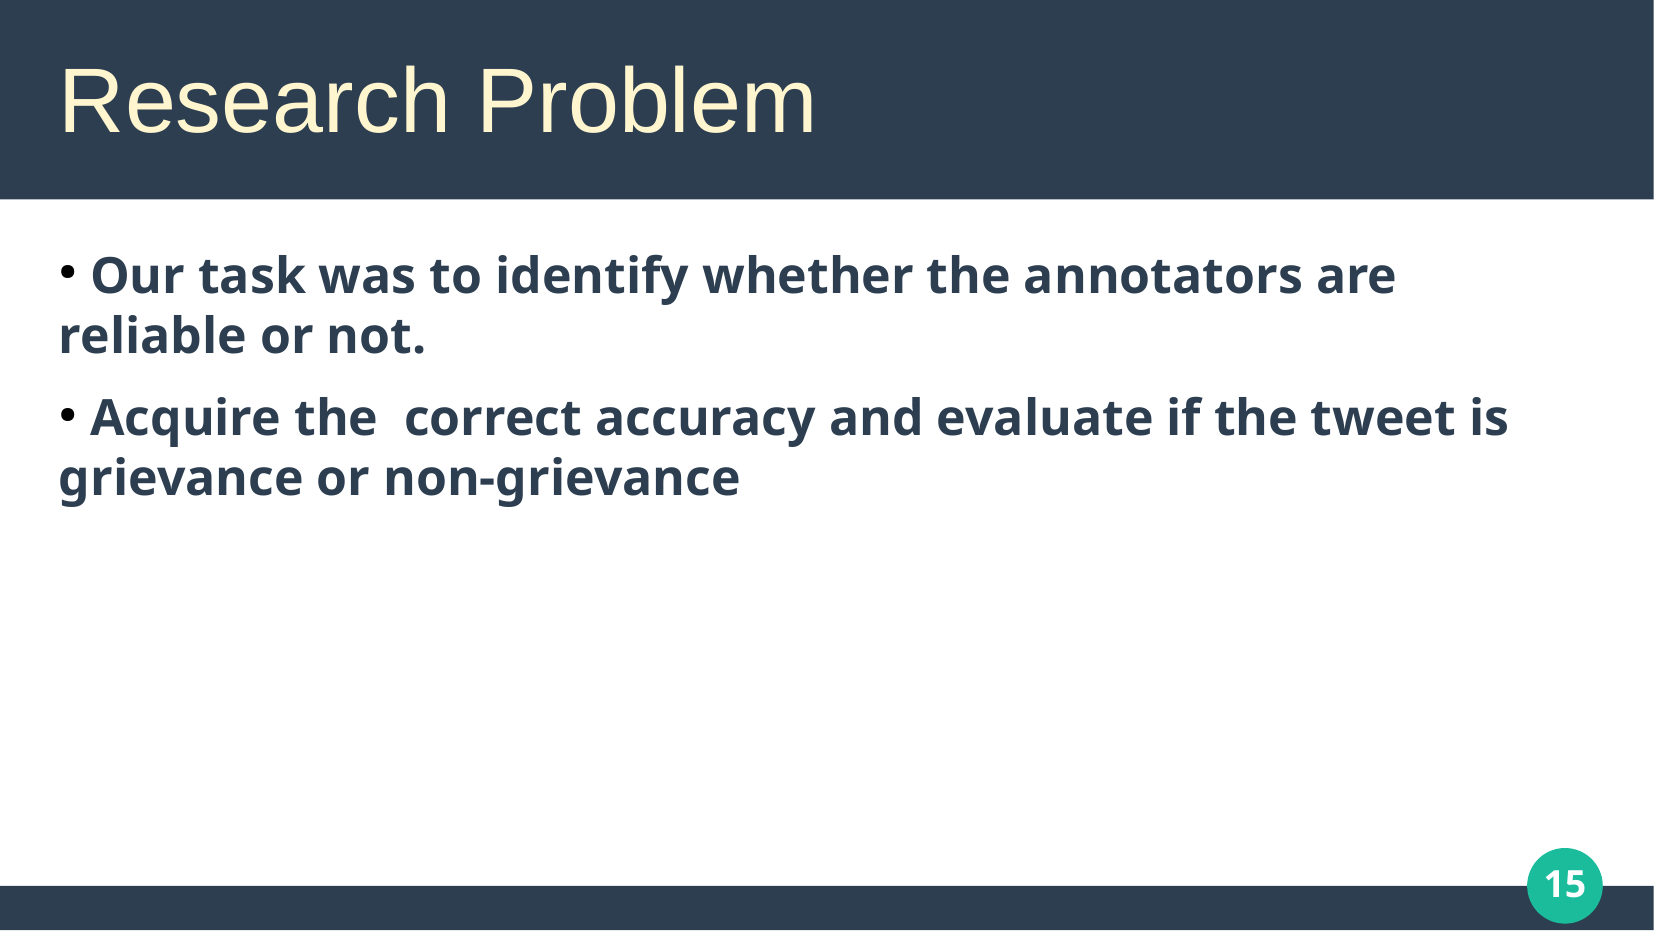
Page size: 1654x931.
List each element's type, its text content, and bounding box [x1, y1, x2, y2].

list Our task was to identify whether the annotators are reliable or not. Acquire the correct accuracy and evaluate if the tweet is grievance or non-grievance [59, 243, 1595, 864]
title Research Problem [59, 37, 1595, 155]
